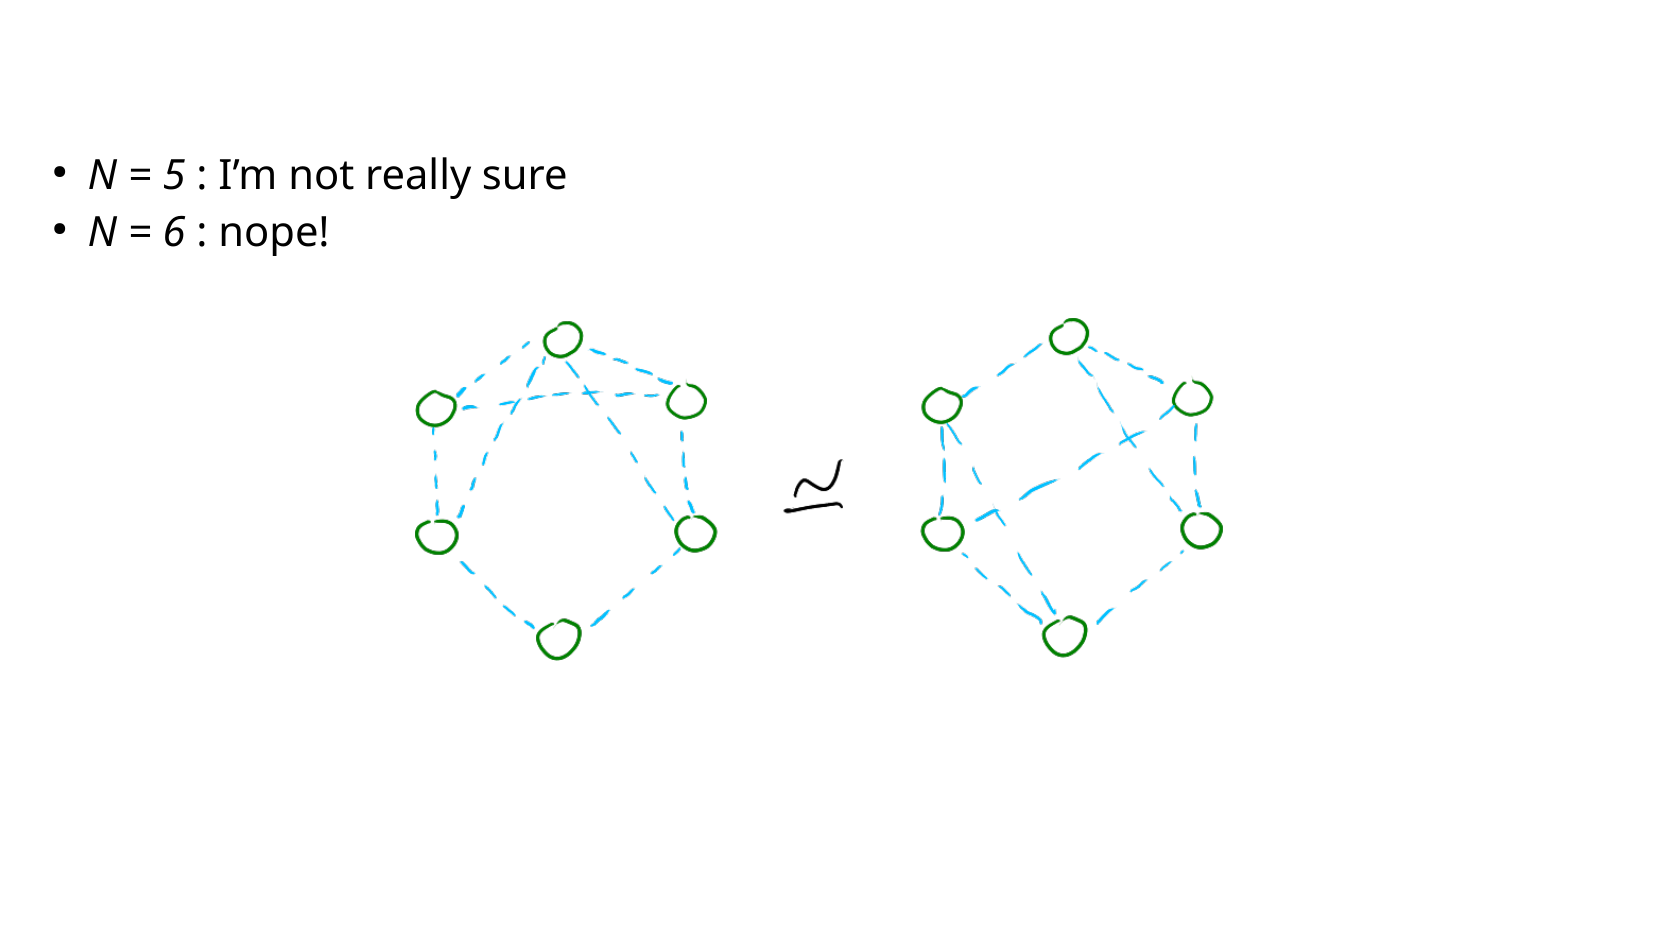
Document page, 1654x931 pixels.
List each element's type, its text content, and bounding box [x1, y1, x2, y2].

picture [362, 265, 1276, 713]
text_box N = 5 : I’m not really sure N = 6 : nope! [37, 137, 1388, 263]
